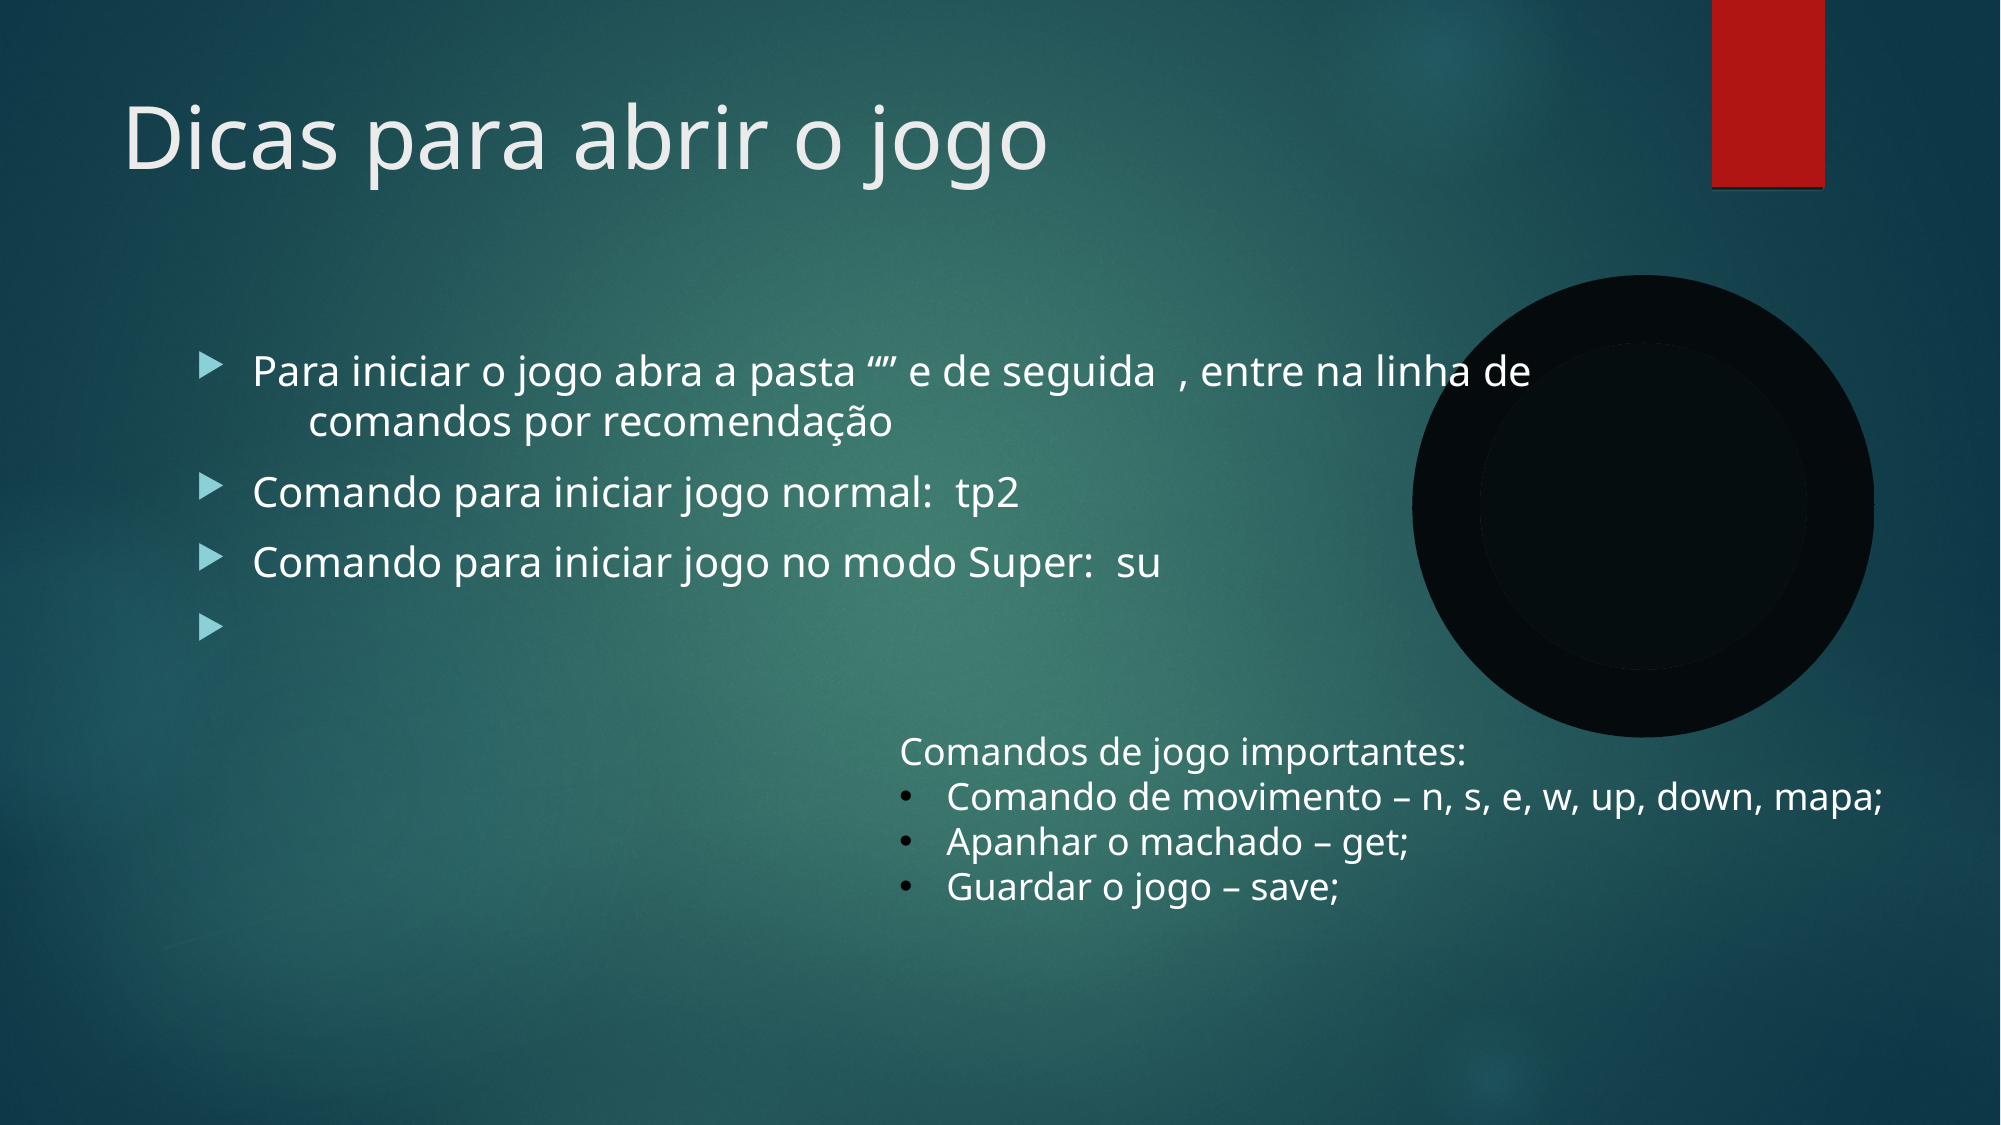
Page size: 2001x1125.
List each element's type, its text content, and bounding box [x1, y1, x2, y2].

list Para iniciar o jogo abra a pasta “” e de seguida , entre na linha de comandos por recomendação Comando para iniciar jogo normal: tp2 Comando para iniciar jogo no modo Super: su [181, 336, 1649, 639]
text_box Comandos de jogo importantes: Comando de movimento – n, s, e, w, up, down, mapa; Apanhar o machado – get; Guardar o jogo – save; [884, 720, 1973, 918]
title Dicas para abrir o jogo [106, 74, 1649, 305]
